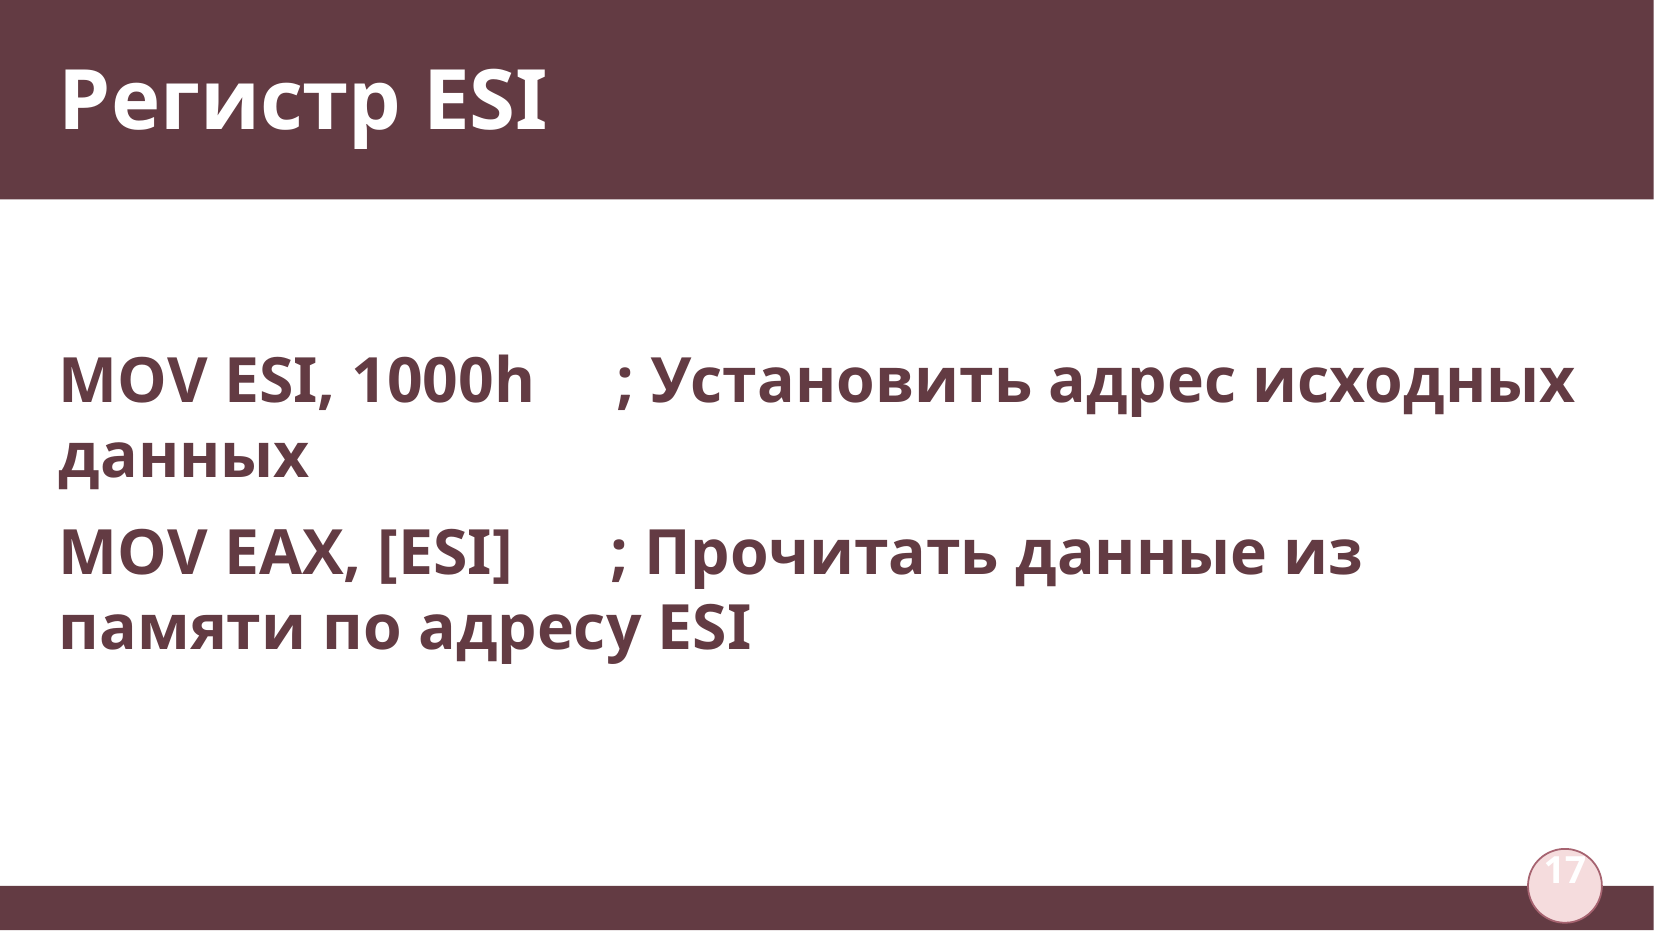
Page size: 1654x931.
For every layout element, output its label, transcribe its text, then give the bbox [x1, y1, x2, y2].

title Регистр ESI [59, 37, 1595, 155]
list MOV ESI, 1000h ; Установить адрес исходных данных MOV EAX, [ESI] ; Прочитать данные из памяти по адресу ESI [59, 243, 1595, 864]
